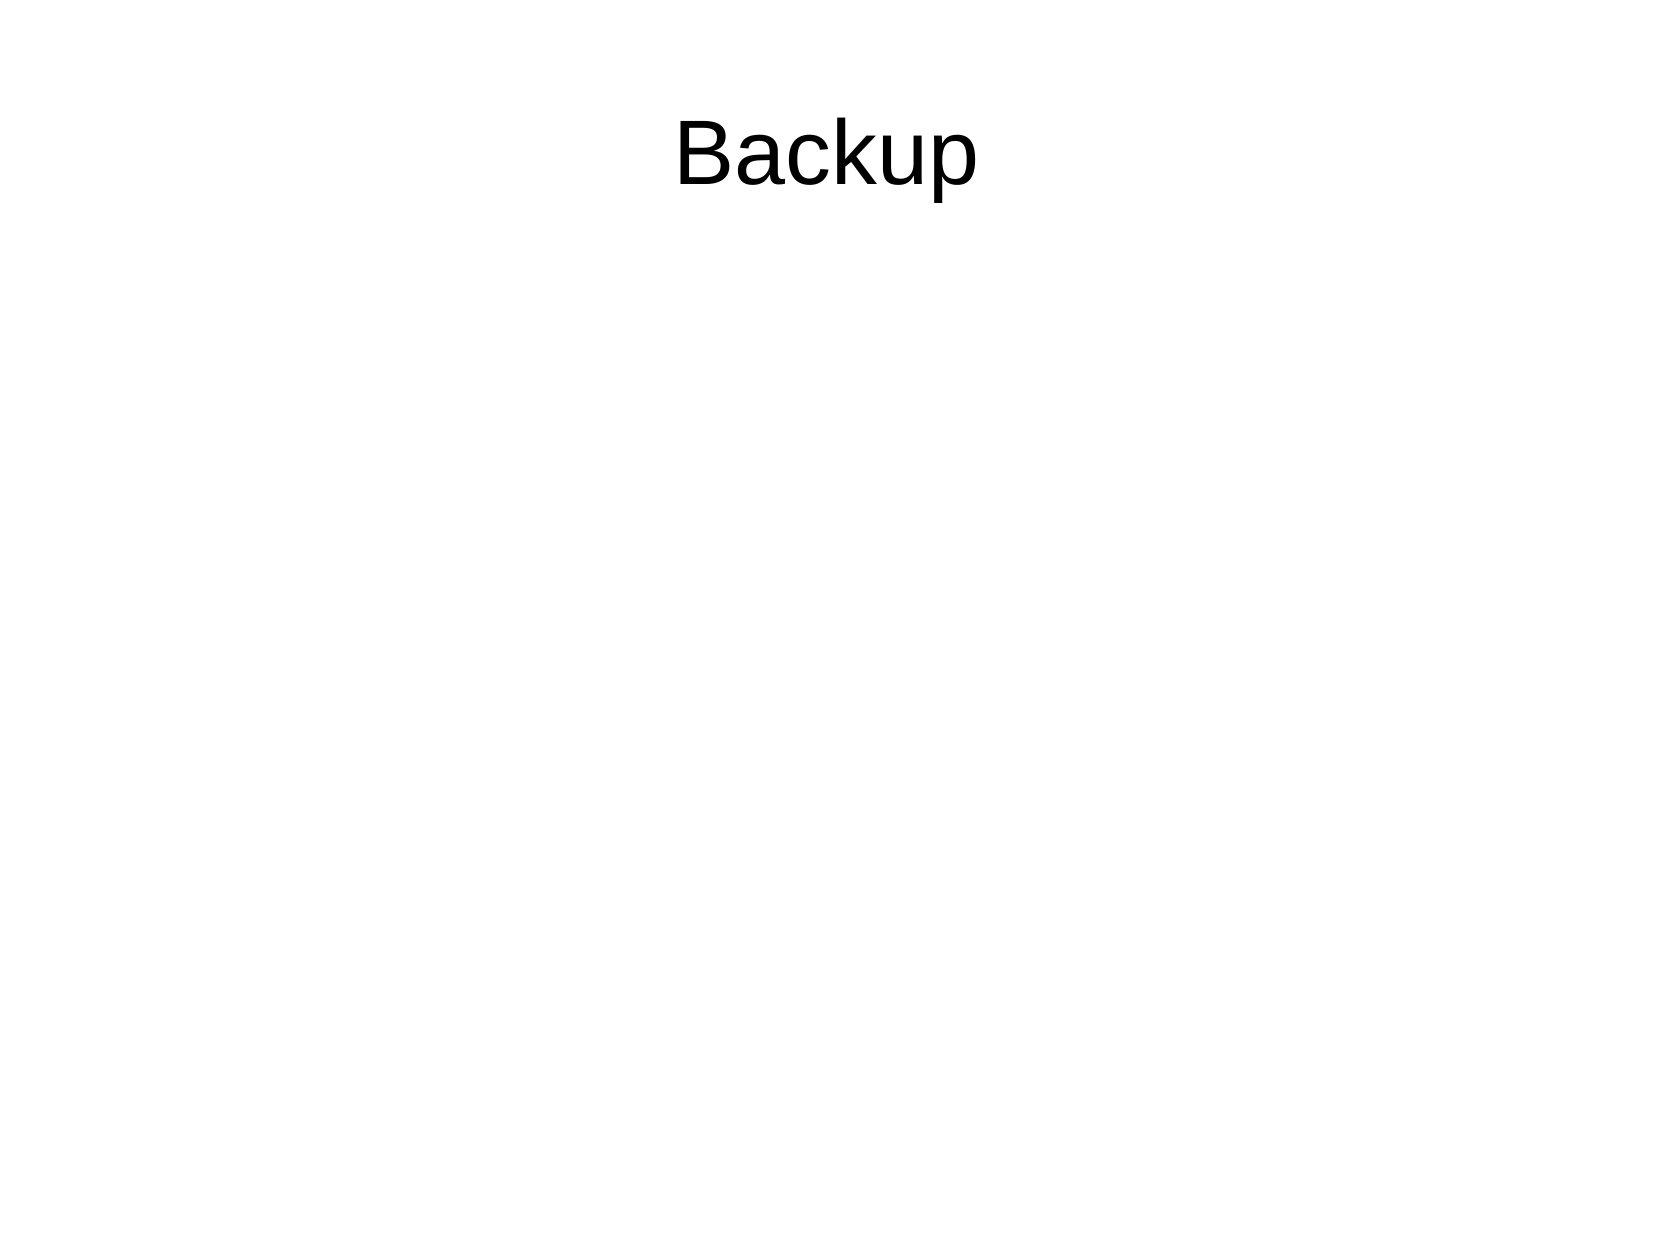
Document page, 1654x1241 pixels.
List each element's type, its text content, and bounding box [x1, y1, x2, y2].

title Backup [82, 49, 1571, 257]
